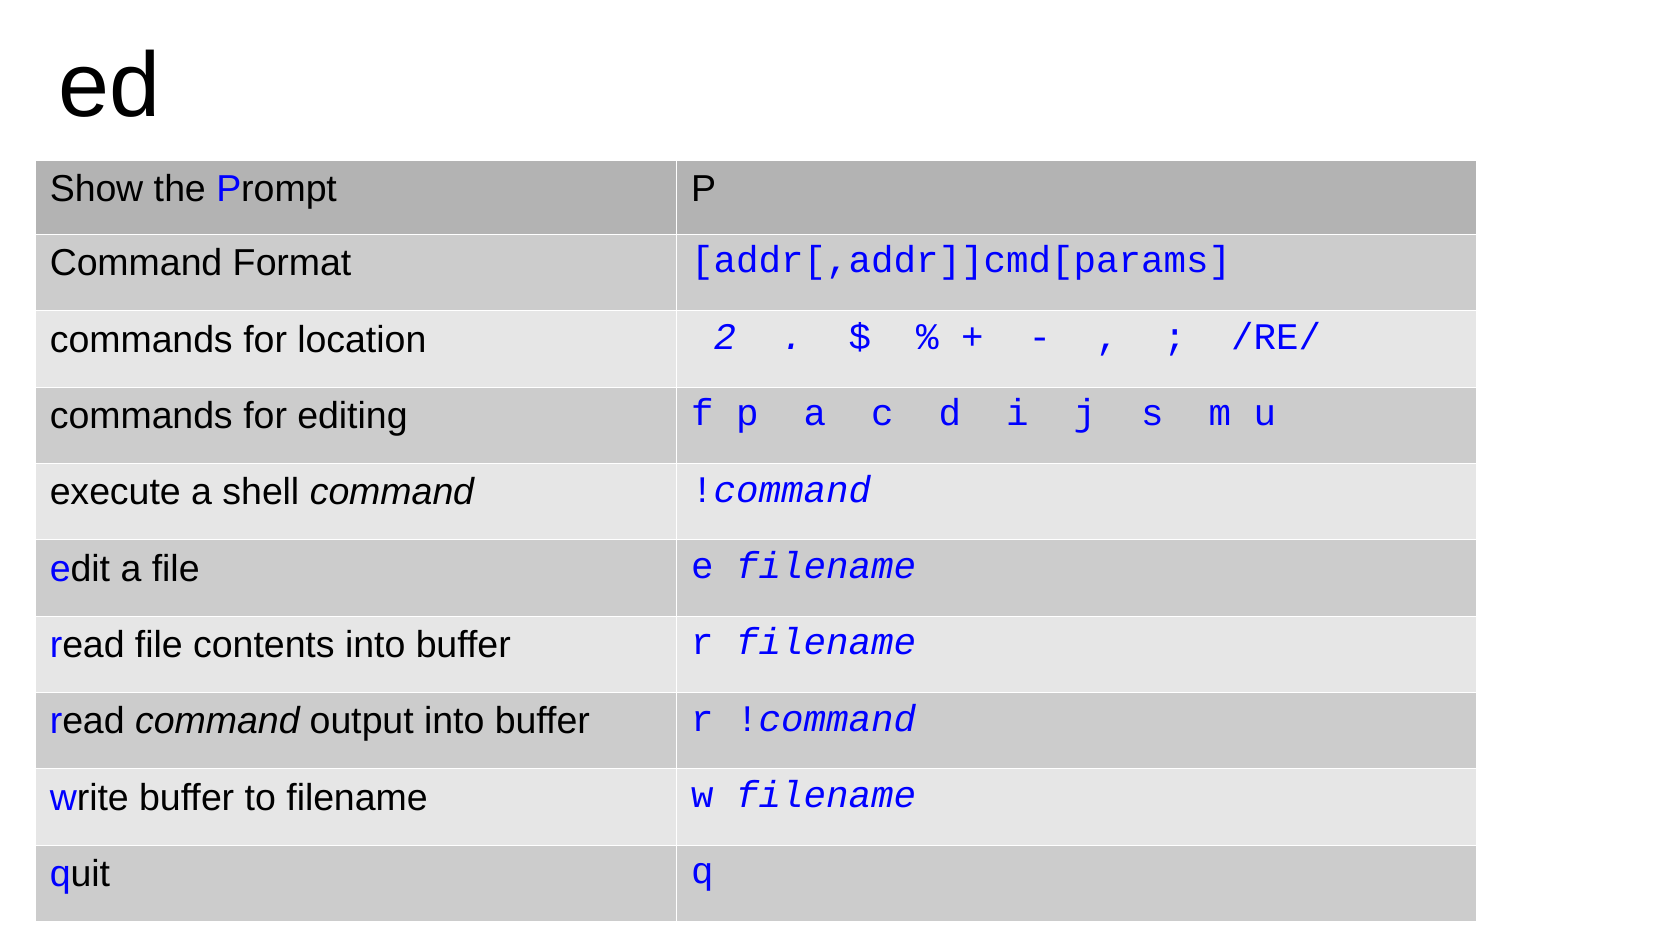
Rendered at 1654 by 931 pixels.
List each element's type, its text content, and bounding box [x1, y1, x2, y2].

title ed [59, 7, 1465, 160]
table_header P [677, 161, 1476, 234]
table_cell f p a c d i j s m u [677, 388, 1476, 463]
table_cell read command output into buffer [36, 693, 676, 768]
table_cell read file contents into buffer [36, 617, 676, 692]
table_cell Command Format [36, 235, 676, 310]
table_cell !command [677, 464, 1476, 539]
table_cell r filename [677, 617, 1476, 692]
table_cell q [677, 846, 1476, 921]
table_cell write buffer to filename [36, 769, 676, 845]
table_cell [addr[,addr]]cmd[params] [677, 235, 1476, 310]
table_cell e filename [677, 540, 1476, 616]
table_cell commands for location [36, 311, 676, 387]
table_cell commands for editing [36, 388, 676, 463]
table_cell w filename [677, 769, 1476, 845]
table_cell r !command [677, 693, 1476, 768]
table_cell execute a shell command [36, 464, 676, 539]
table_cell quit [36, 846, 676, 921]
table_header Show the Prompt [36, 161, 676, 234]
table_cell edit a file [36, 540, 676, 616]
table_cell 2 . $ % + - , ; /RE/ [677, 311, 1476, 387]
